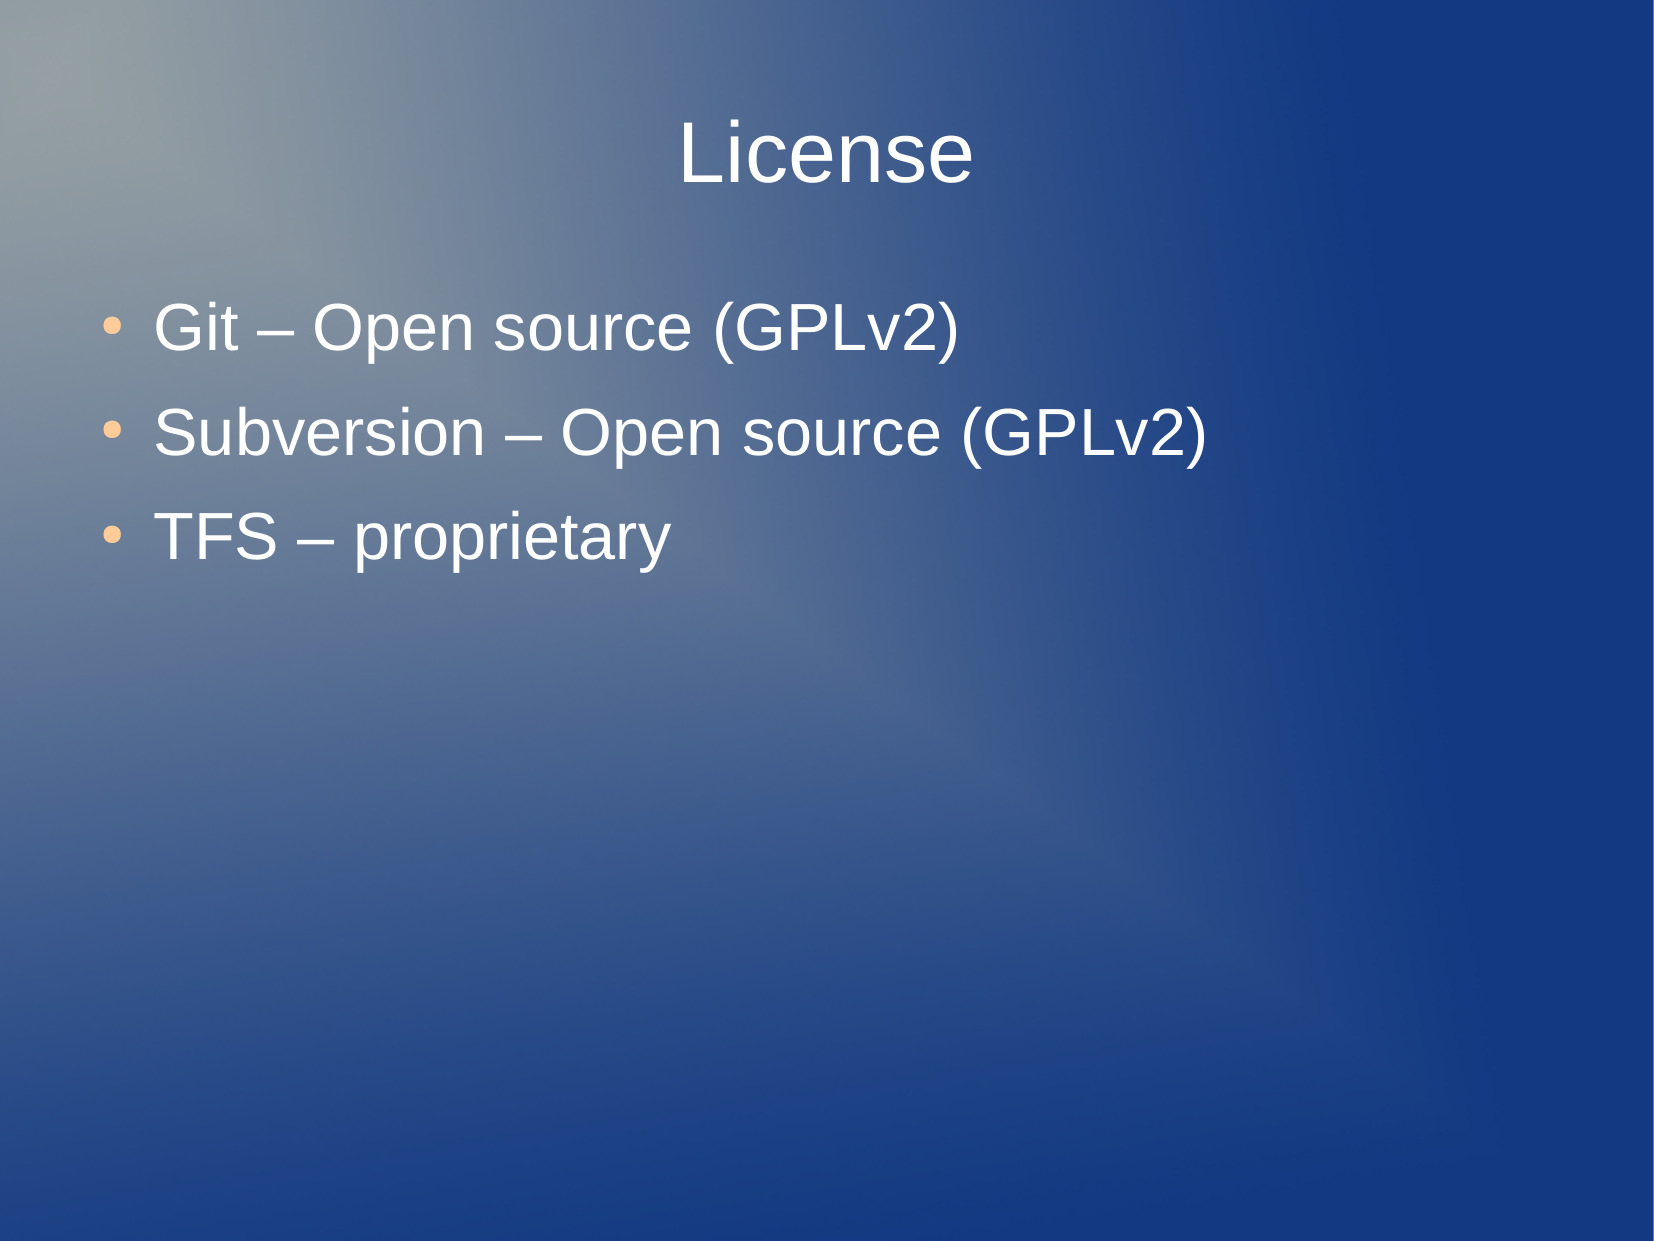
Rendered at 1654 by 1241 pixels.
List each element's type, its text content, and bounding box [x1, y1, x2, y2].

picture [0, 0, 1654, 1241]
title License [82, 49, 1571, 257]
list Git – Open source (GPLv2) Subversion – Open source (GPLv2) TFS – proprietary [82, 290, 1571, 1010]
